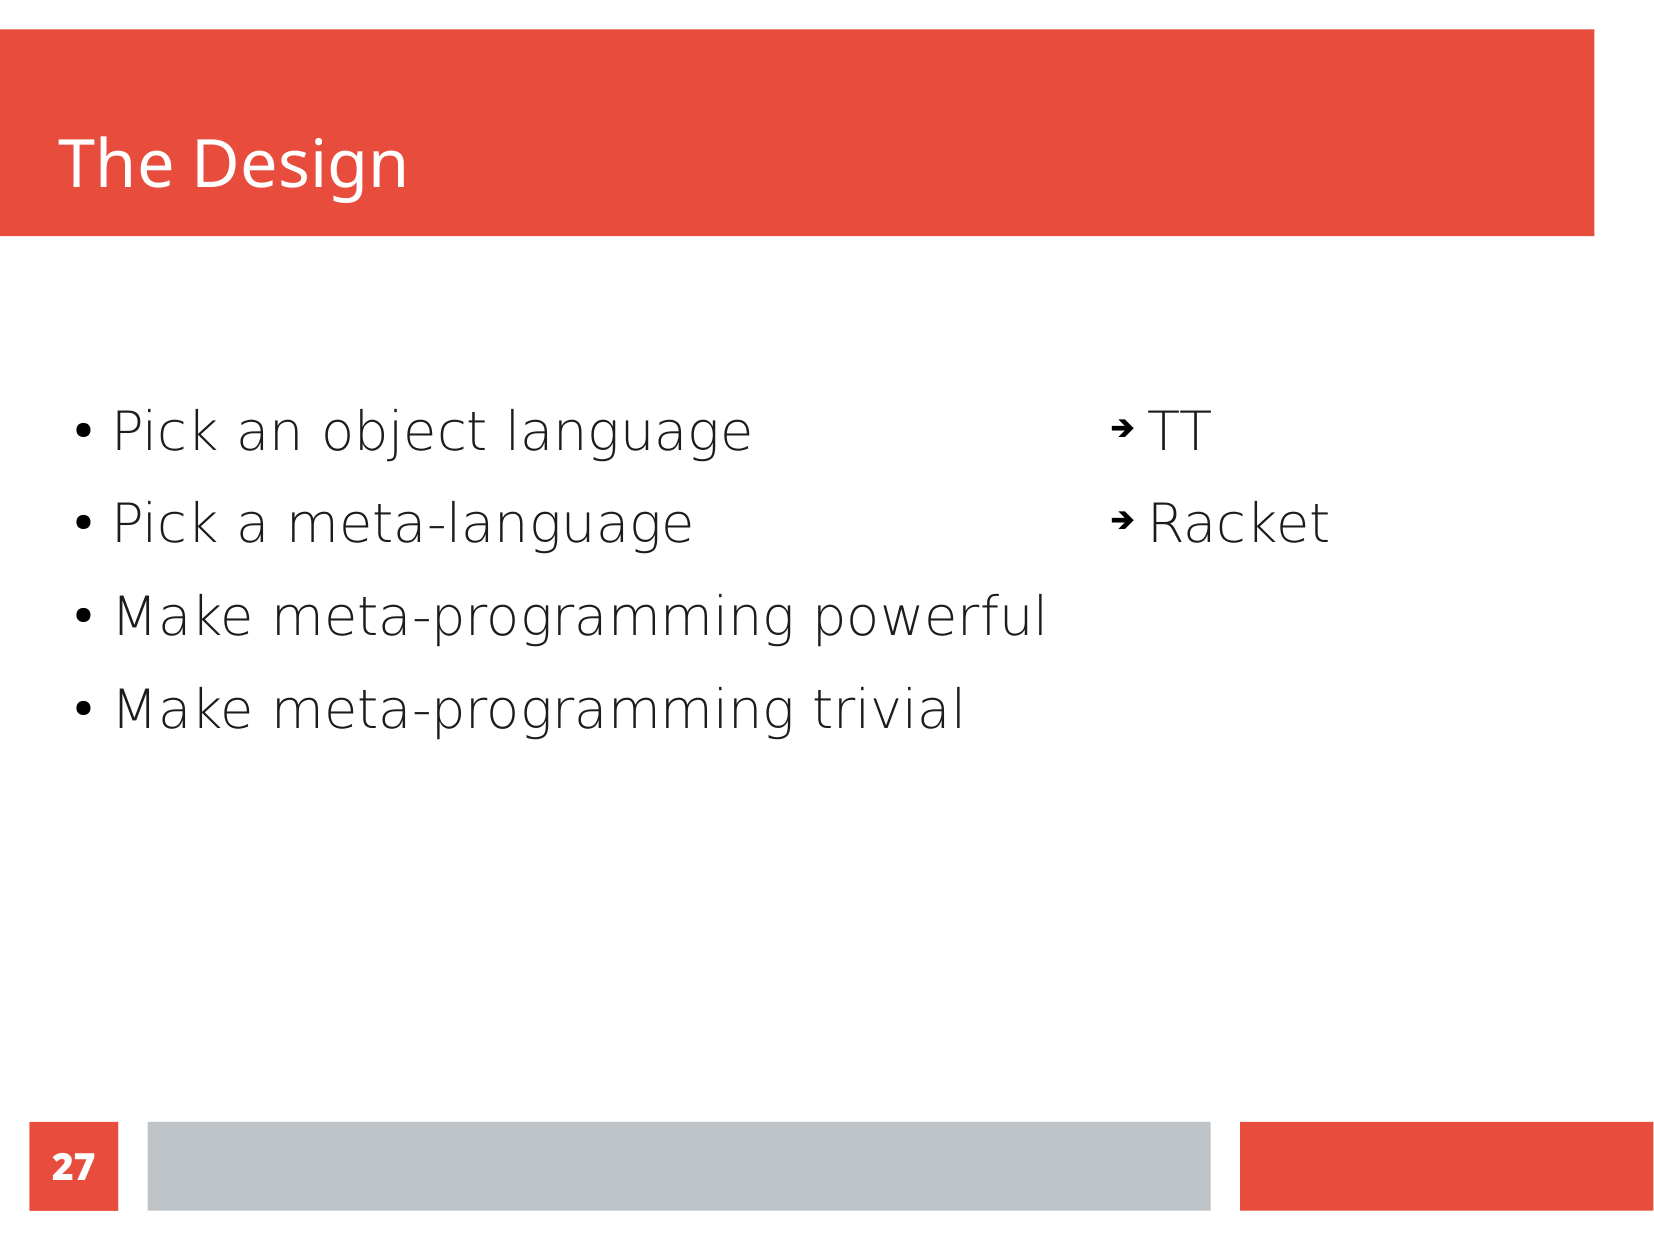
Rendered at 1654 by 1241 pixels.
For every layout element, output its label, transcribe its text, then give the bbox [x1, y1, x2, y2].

title The Design [59, 59, 1595, 207]
list TT Racket [1095, 324, 1566, 1093]
list Pick an object language Pick a meta-language Make meta-programming powerful Make meta-programming trivial [59, 324, 1066, 1093]
